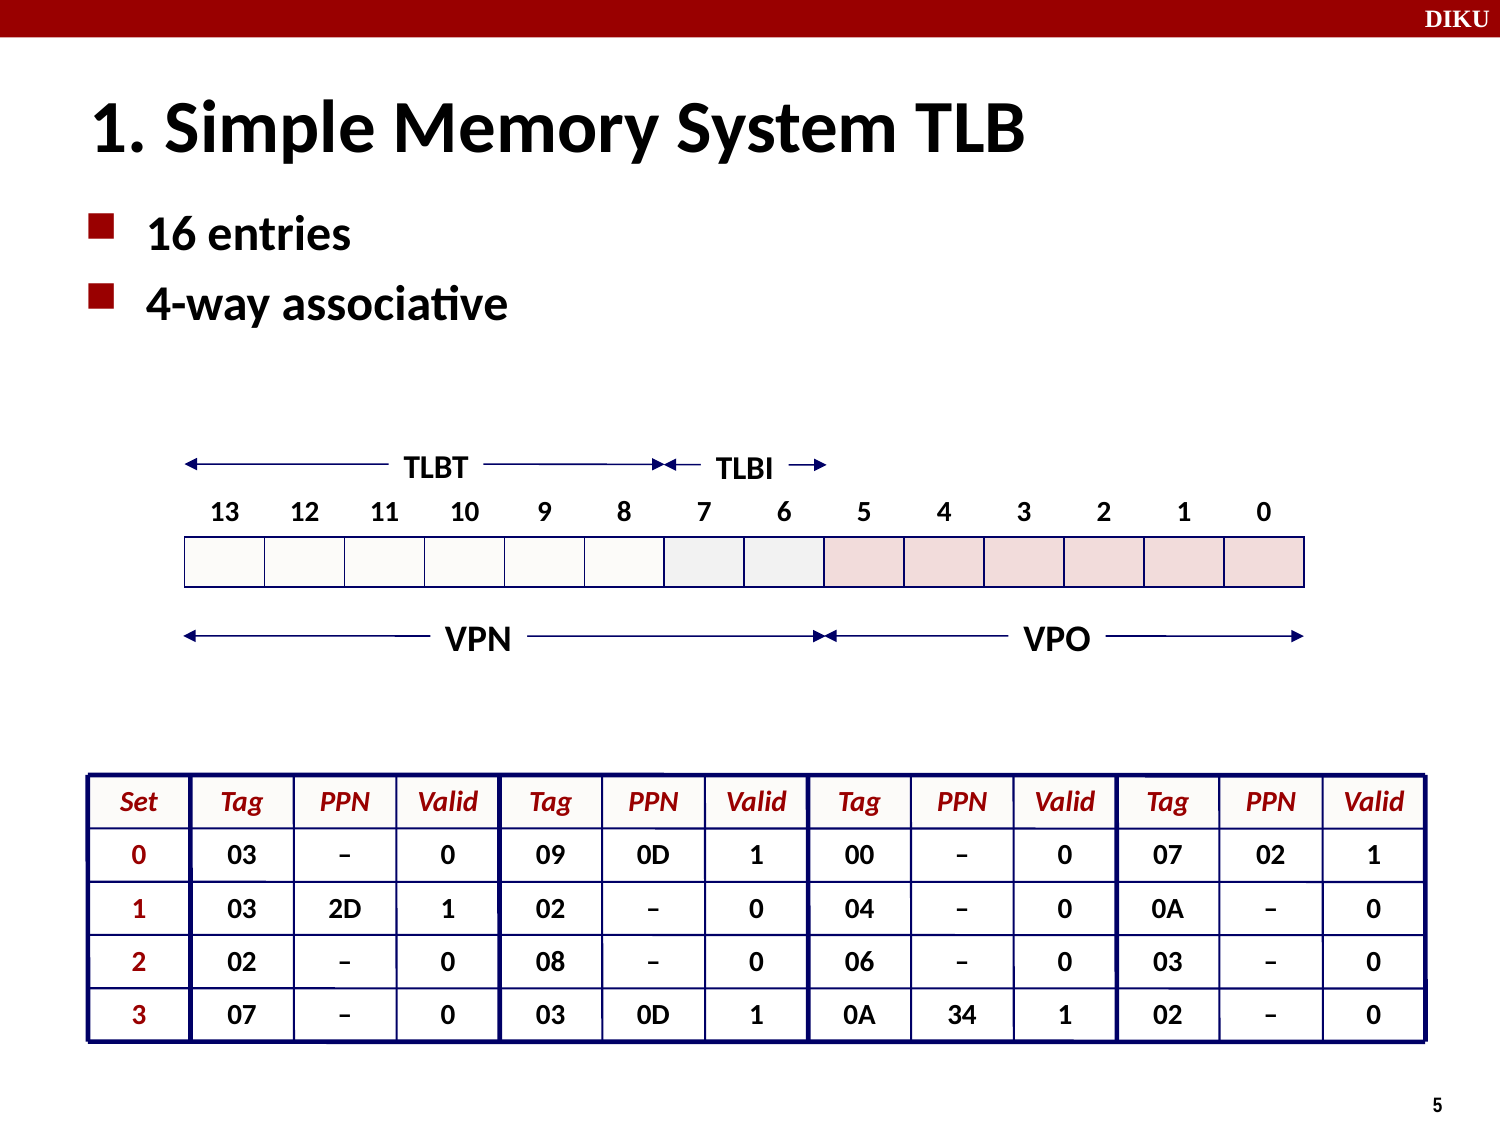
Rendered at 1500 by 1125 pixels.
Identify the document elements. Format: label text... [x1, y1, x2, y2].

text_box 1. Simple Memory System TLB [75, 75, 1174, 169]
text_box VPN [430, 612, 528, 672]
text_box 07 [1120, 830, 1218, 880]
text_box 0 [1324, 990, 1423, 1039]
text_box Tag [811, 778, 909, 827]
text_box 13 [184, 487, 264, 538]
text_box Valid [706, 778, 805, 827]
text_box PPN [912, 778, 1012, 827]
text_box 09 [502, 830, 601, 880]
text_box – [295, 830, 395, 880]
text_box 0 [1015, 937, 1114, 987]
text_box 1 [707, 830, 805, 880]
text_box 34 [913, 990, 1012, 1039]
text_box 9 [504, 487, 584, 538]
text_box 16 entries 4-way associative [74, 193, 1438, 1050]
text_box 4 [904, 487, 984, 538]
text_box Valid [1015, 778, 1114, 827]
text_box 3 [984, 487, 1064, 538]
text_box – [1221, 990, 1321, 1039]
text_box 06 [811, 937, 910, 987]
text_box 1 [91, 883, 188, 933]
text_box 0 [1223, 487, 1304, 538]
text_box 1 [398, 883, 497, 933]
text_box 8 [584, 487, 664, 538]
text_box 00 [811, 830, 909, 880]
text_box 0 [1324, 937, 1423, 987]
text_box 6 [744, 487, 824, 538]
text_box 0D [604, 830, 704, 880]
text_box – [913, 830, 1012, 880]
text_box 0 [707, 883, 805, 933]
text_box 02 [193, 936, 292, 987]
text_box 2 [1064, 487, 1144, 538]
text_box – [295, 936, 395, 987]
text_box 12 [264, 487, 344, 538]
text_box 0 [398, 990, 497, 1039]
text_box 0 [1324, 884, 1423, 934]
text_box 02 [1221, 830, 1321, 880]
text_box 02 [502, 883, 601, 933]
text_box Valid [398, 778, 497, 827]
text_box – [604, 936, 704, 987]
text_box 0A [811, 990, 910, 1039]
text_box Set [91, 778, 188, 827]
text_box 0 [1015, 883, 1114, 934]
text_box – [604, 883, 704, 933]
text_box Tag [193, 778, 292, 827]
text_box – [295, 990, 395, 1039]
text_box – [913, 937, 1012, 987]
text_box 03 [193, 830, 292, 880]
text_box 0A [1120, 883, 1218, 934]
text_box 0 [398, 936, 497, 987]
text_box 0D [604, 990, 704, 1039]
text_box 02 [1120, 990, 1218, 1039]
text_box 07 [193, 990, 292, 1039]
text_box 2 [91, 936, 188, 987]
text_box 03 [1120, 937, 1218, 987]
text_box 3 [91, 990, 188, 1039]
text_box Tag [502, 778, 601, 827]
text_box Tag [1119, 778, 1218, 827]
text_box 03 [503, 990, 601, 1039]
text_box 0 [398, 830, 497, 880]
text_box 5 [824, 487, 904, 538]
text_box 11 [344, 487, 424, 538]
text_box PPN [295, 778, 395, 827]
text_box 1 [1015, 990, 1114, 1039]
text_box PPN [1221, 778, 1321, 827]
text_box – [1221, 937, 1321, 987]
text_box VPO [1008, 612, 1106, 672]
text_box 03 [193, 883, 292, 933]
text_box TLBT [388, 443, 484, 499]
text_box 04 [811, 883, 910, 933]
text_box 0 [91, 830, 188, 880]
text_box 0 [707, 937, 805, 987]
text_box TLBI [700, 444, 789, 499]
text_box 1 [1144, 487, 1223, 538]
text_box 2D [295, 883, 395, 933]
text_box – [913, 883, 1012, 934]
text_box 08 [502, 936, 601, 987]
text_box 0 [1015, 830, 1114, 880]
text_box Valid [1324, 778, 1422, 827]
text_box 1 [1324, 830, 1422, 880]
text_box PPN [604, 778, 703, 827]
text_box 10 [424, 487, 504, 538]
text_box [184, 538, 1304, 588]
text_box 7 [664, 487, 744, 538]
text_box 1 [707, 990, 805, 1039]
text_box – [1221, 883, 1321, 934]
